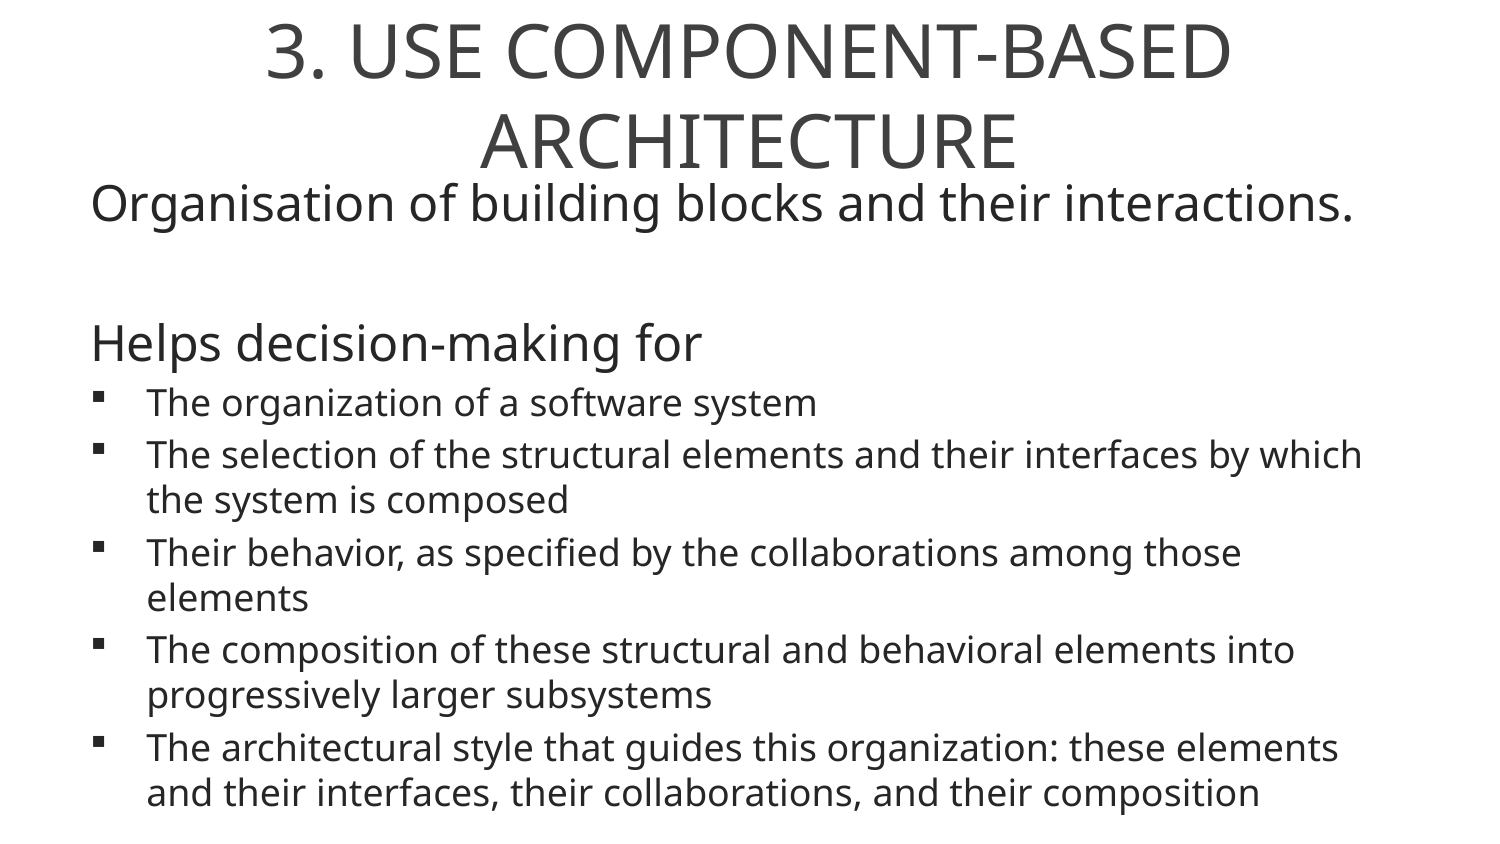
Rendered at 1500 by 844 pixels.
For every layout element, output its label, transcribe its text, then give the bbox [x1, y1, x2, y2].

title 3. Use component-based architecture [75, 23, 1425, 163]
list Organisation of building blocks and their interactions. Helps decision-making for The organization of a software system The selection of the structural elements and their interfaces by which the system is composed Their behavior, as specified by the collaborations among those elements The composition of these structural and behavioral elements into progressively larger subsystems The architectural style that guides this organization: these elements and their interfaces, their collaborations, and their composition [75, 163, 1425, 804]
